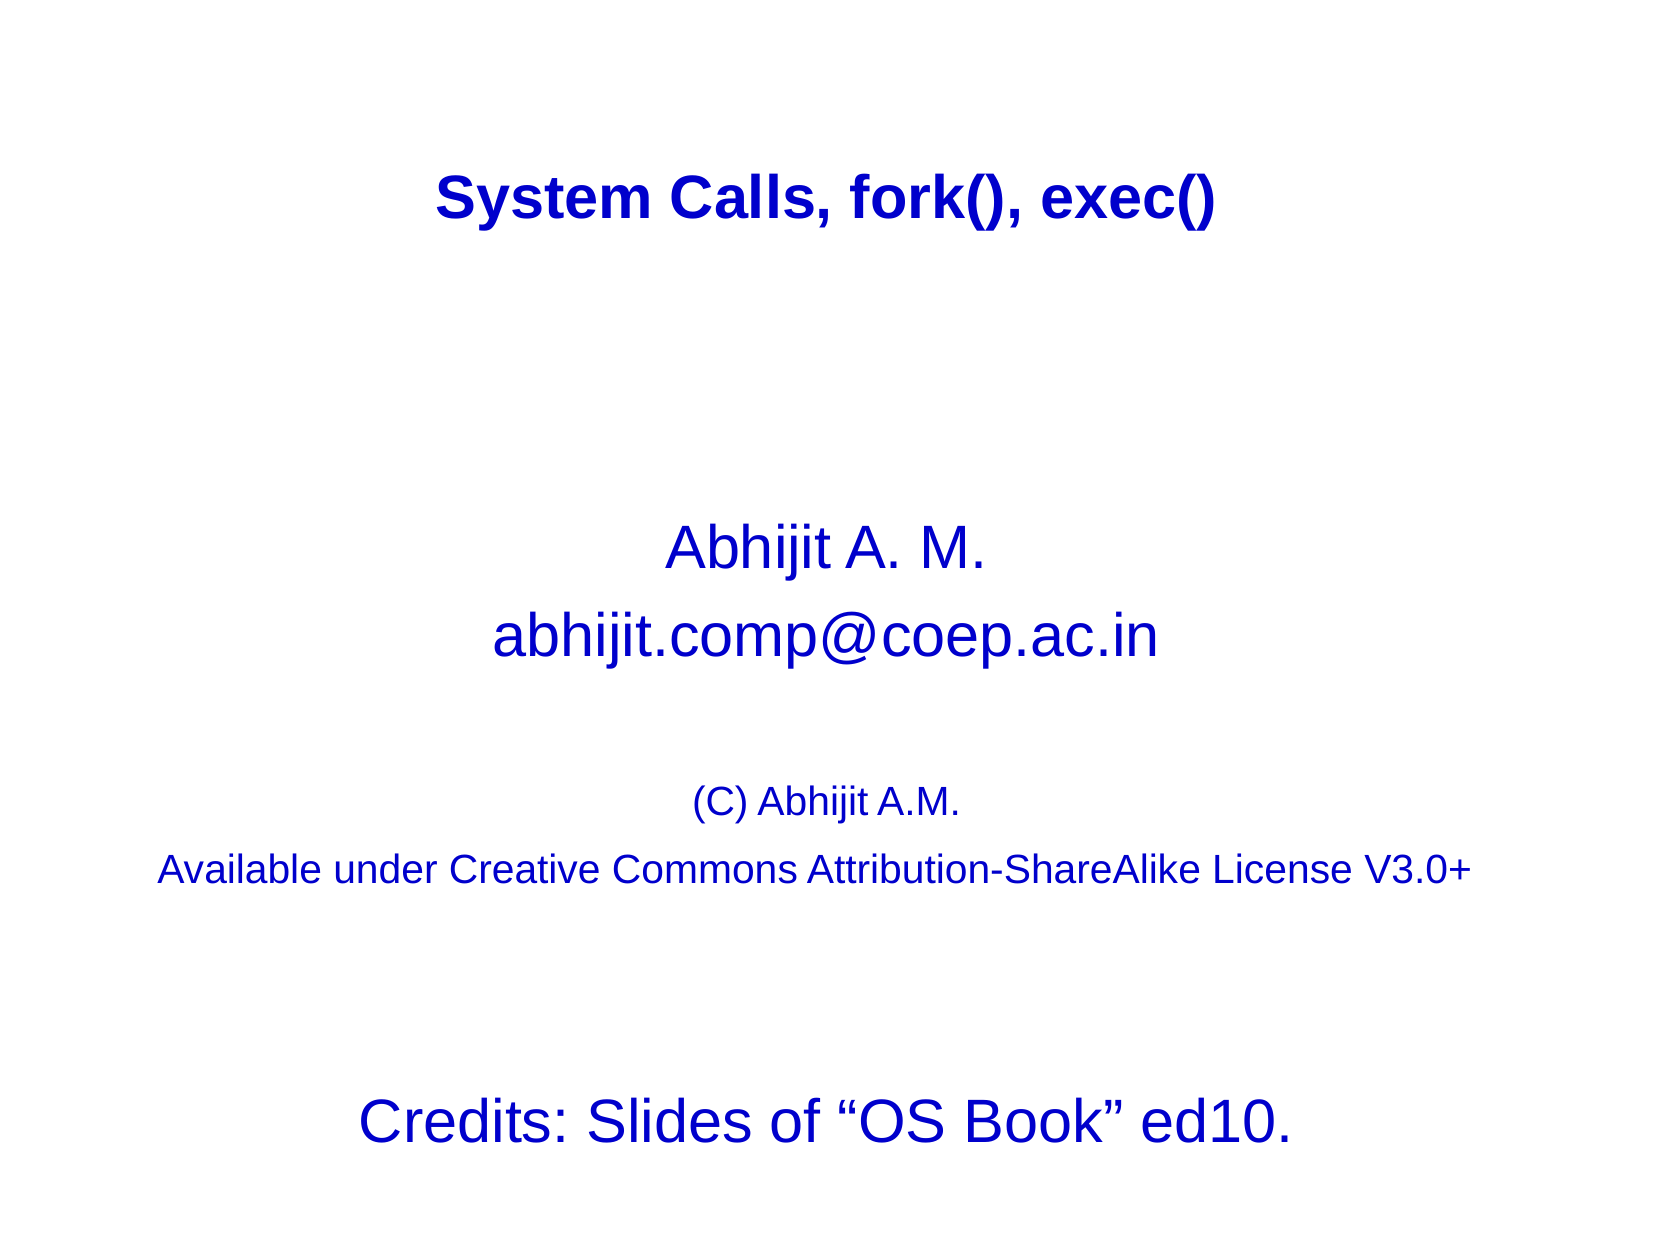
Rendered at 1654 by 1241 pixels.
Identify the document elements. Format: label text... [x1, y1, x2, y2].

subtitle System Calls, fork(), exec() Abhijit A. M. abhijit.comp@coep.ac.in (C) Abhijit A.M. Available under Creative Commons Attribution-ShareAlike License V3.0+ Credits: Slides of “OS Book” ed10. [82, 0, 1571, 1165]
